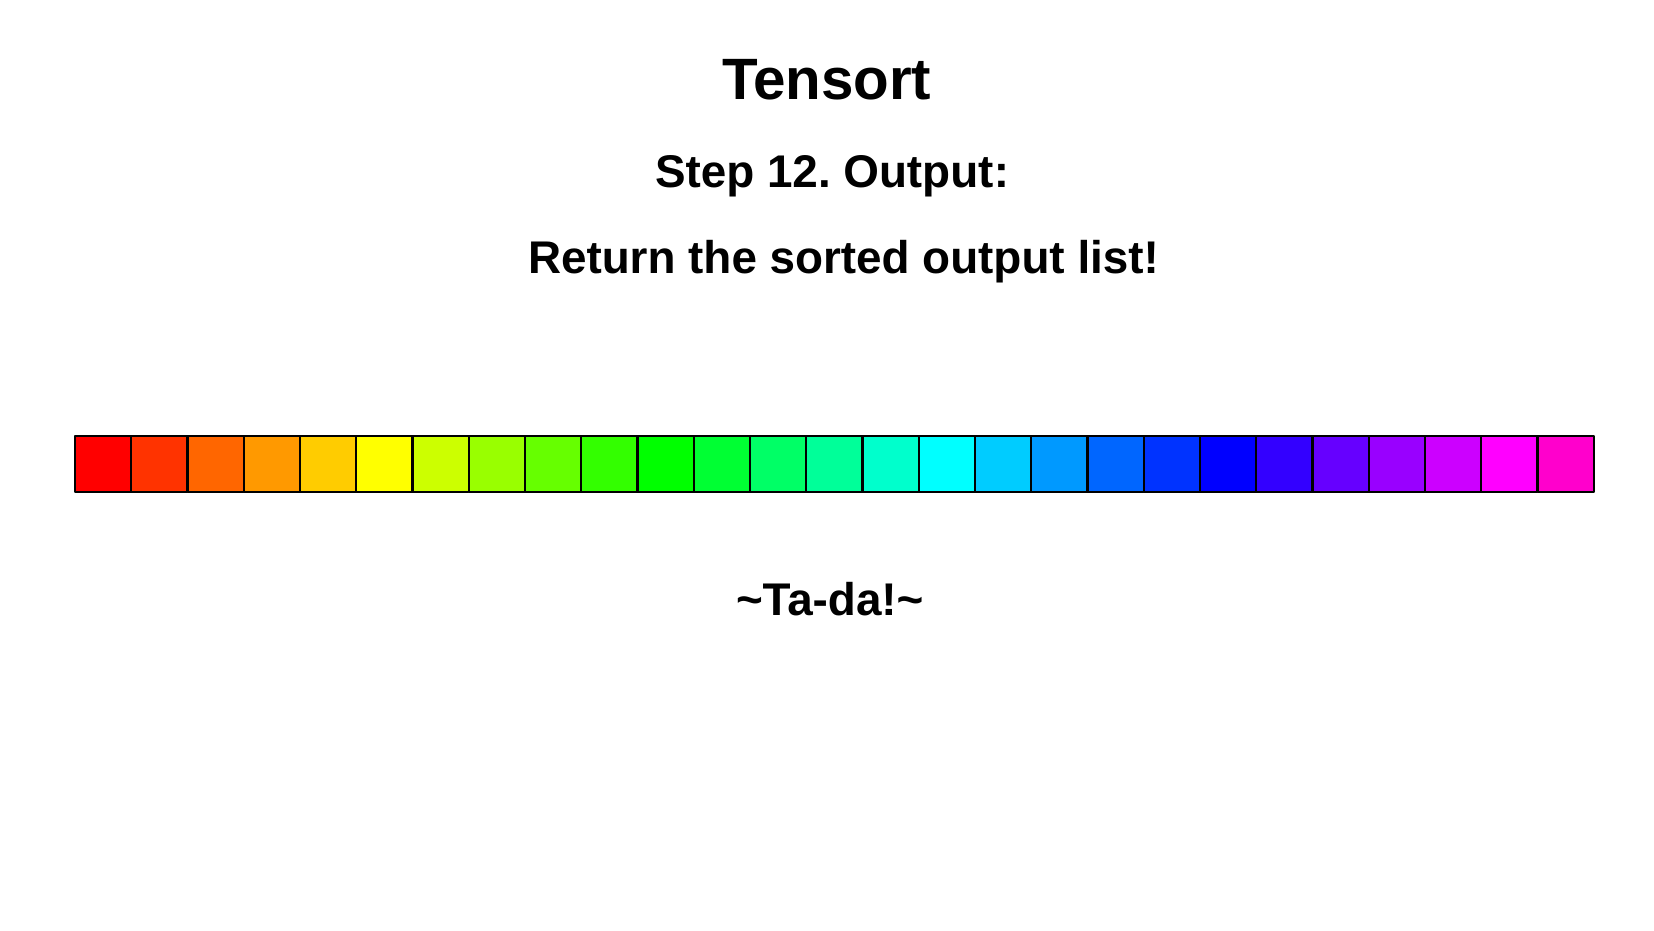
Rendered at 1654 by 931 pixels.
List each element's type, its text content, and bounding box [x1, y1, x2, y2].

text_box [75, 436, 1594, 493]
text_box ~Ta-da!~ [473, 566, 1187, 717]
text_box Step 12. Output: [640, 138, 1536, 257]
text_box Return the sorted output list! [487, 225, 1201, 376]
title Tensort [82, 2, 1571, 158]
